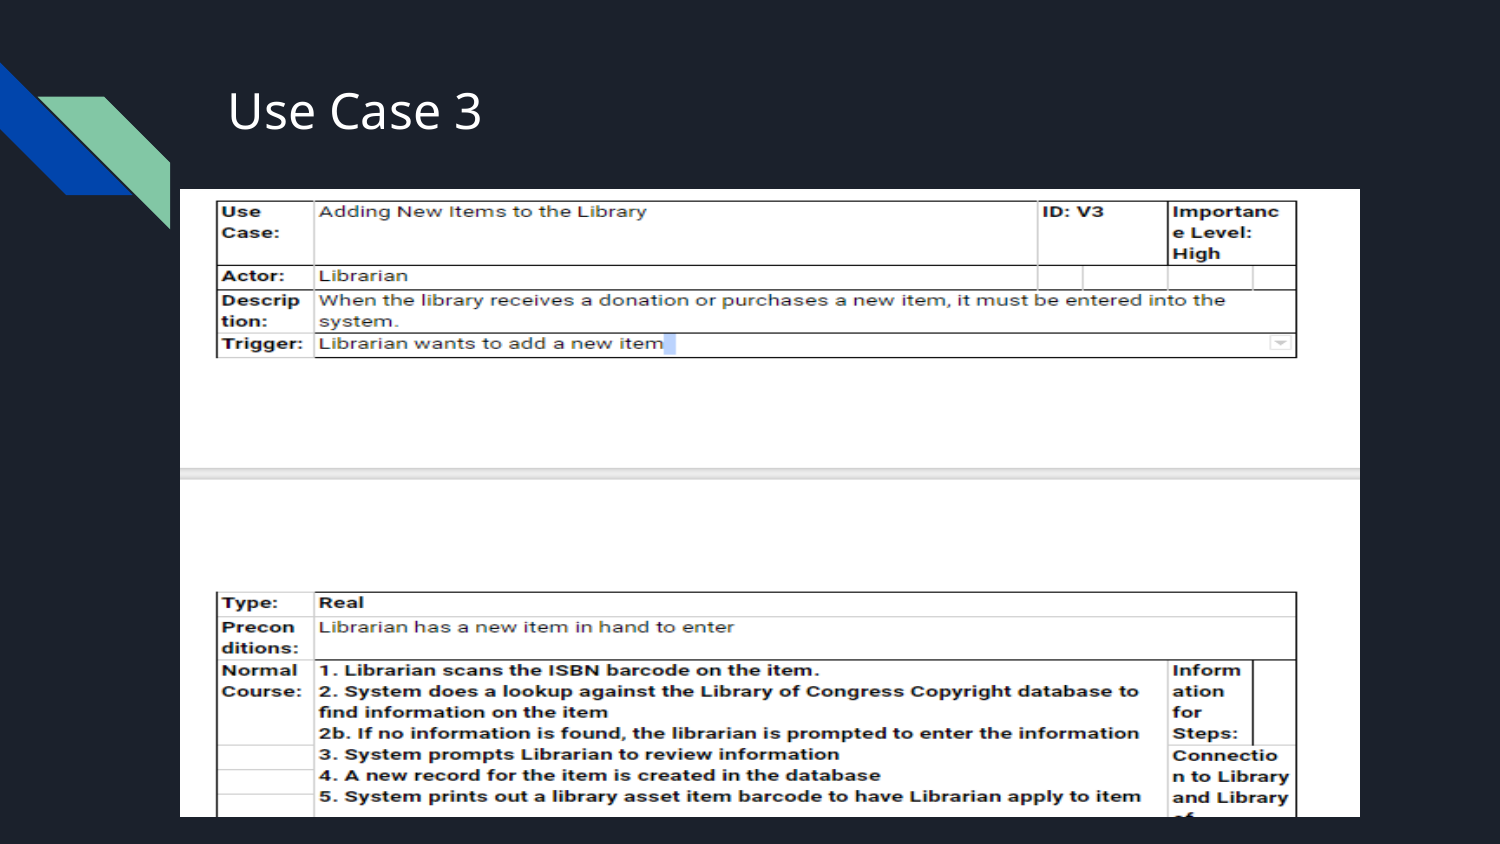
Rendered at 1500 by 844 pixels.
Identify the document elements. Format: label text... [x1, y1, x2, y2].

title Use Case 3 [212, 64, 1368, 215]
picture [180, 189, 1360, 817]
